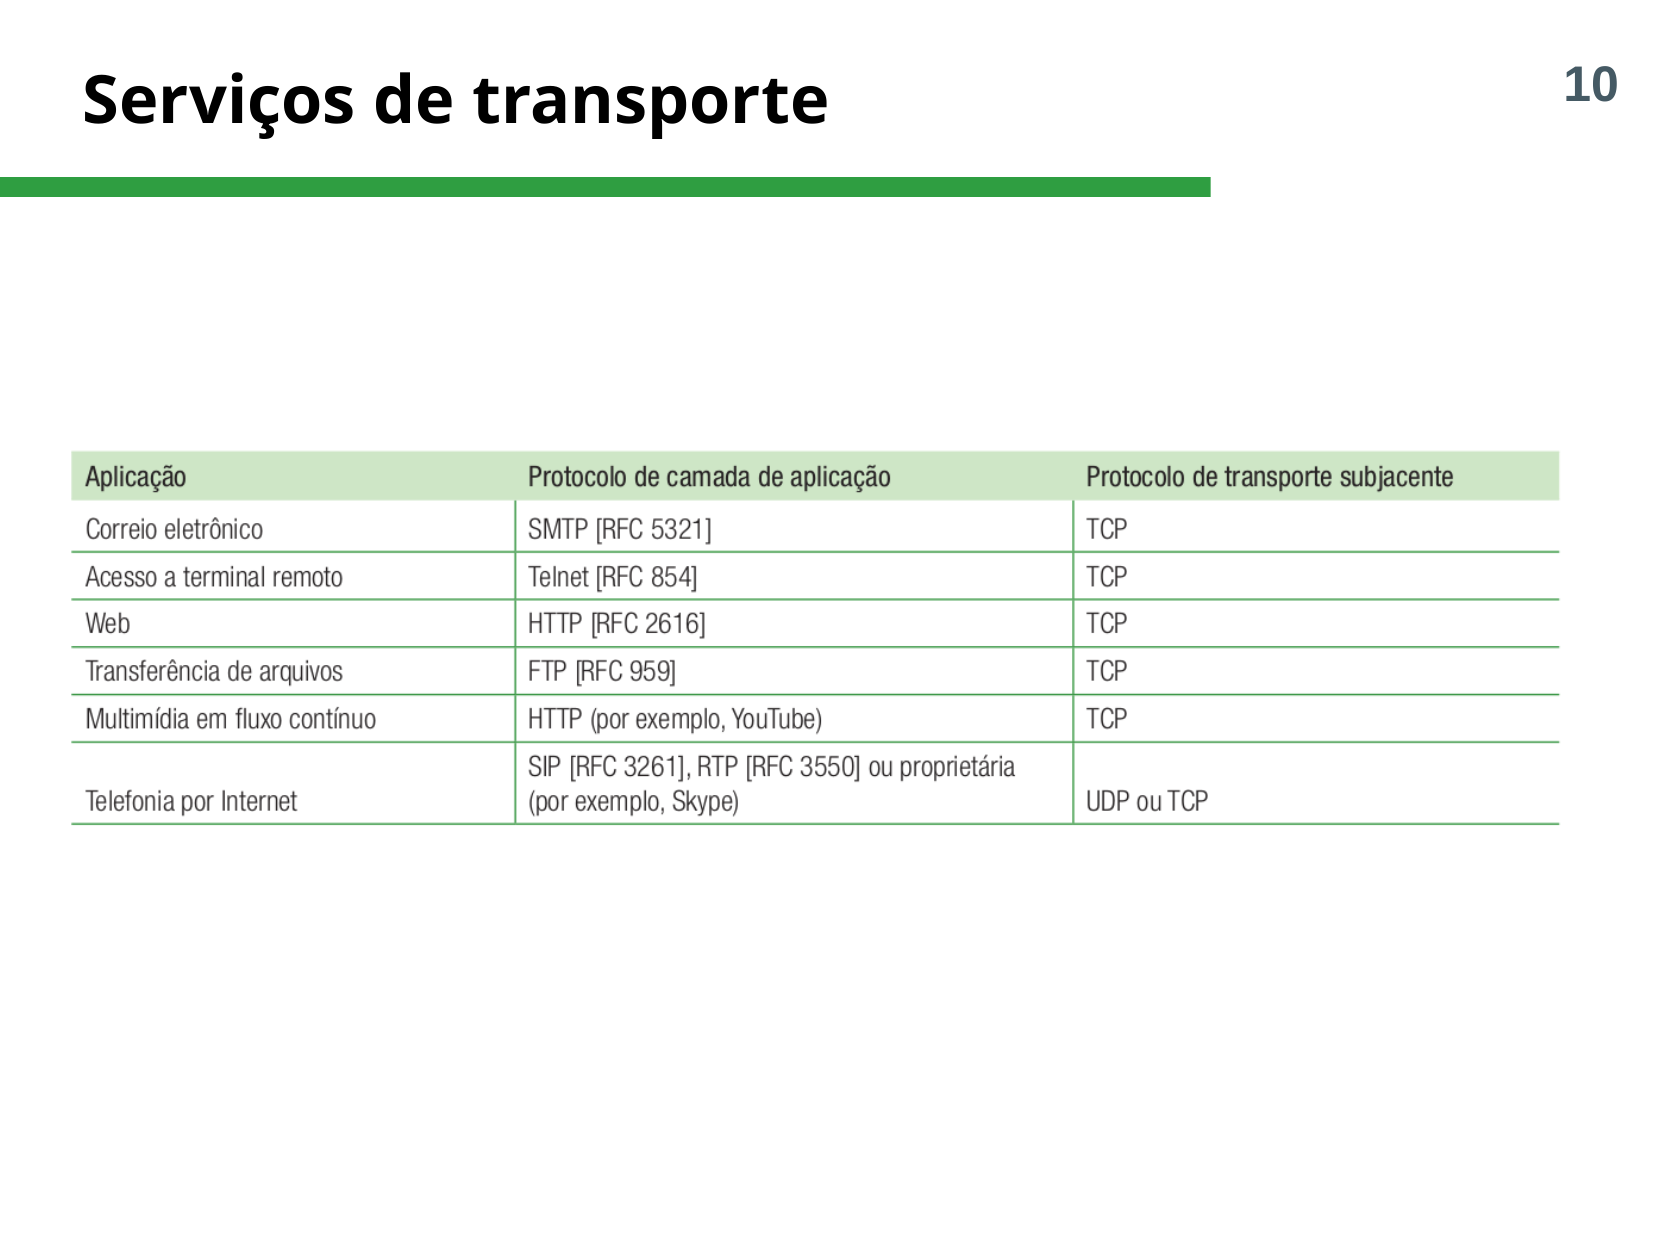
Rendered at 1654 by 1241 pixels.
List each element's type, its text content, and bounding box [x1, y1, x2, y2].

title Serviços de transporte [82, 0, 1152, 202]
picture [63, 441, 1565, 843]
